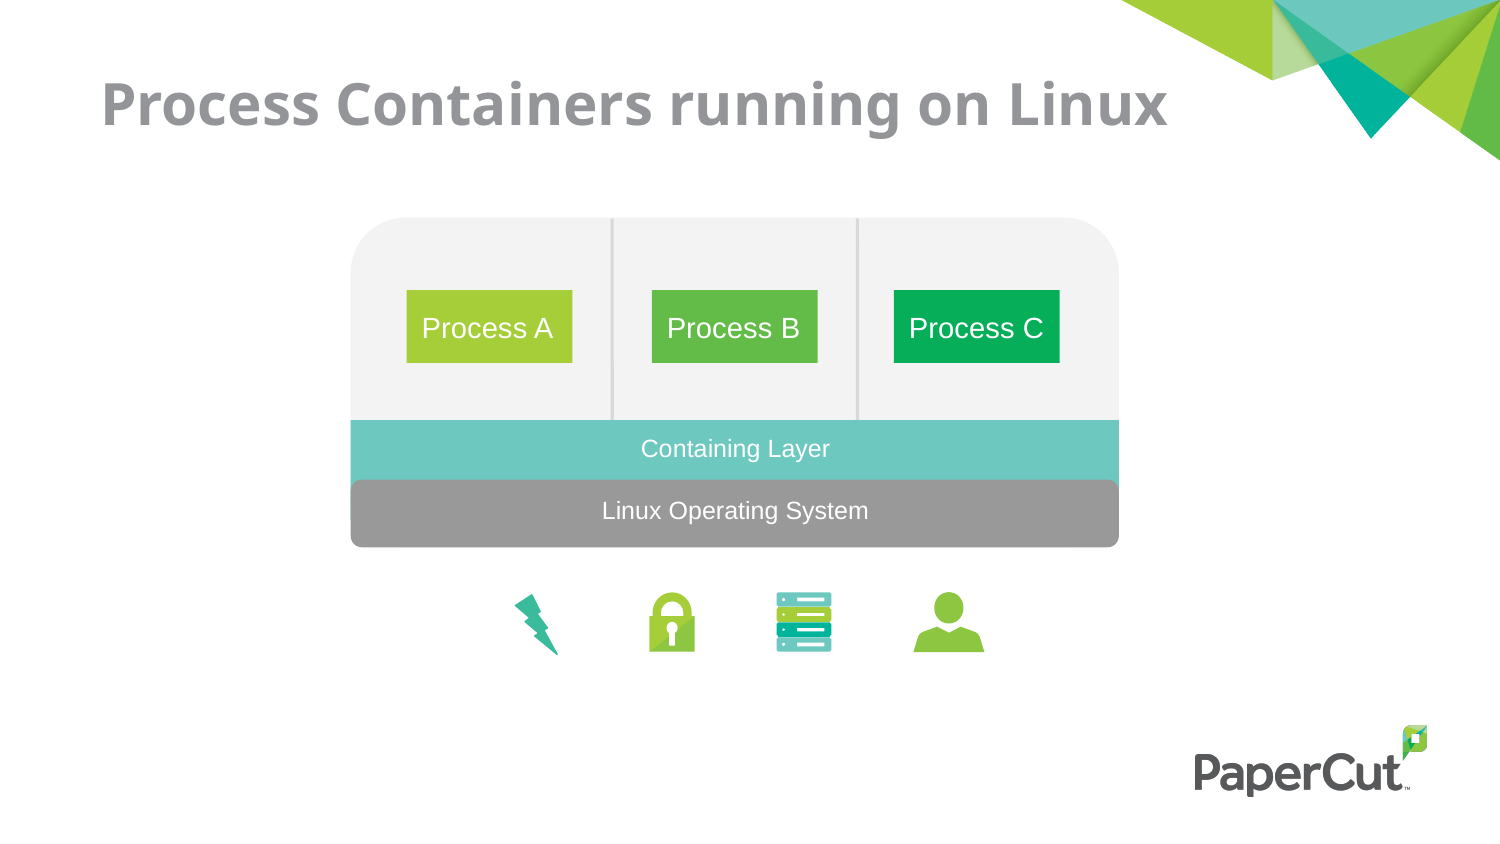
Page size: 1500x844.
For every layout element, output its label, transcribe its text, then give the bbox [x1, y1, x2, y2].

picture [1195, 725, 1427, 797]
text_box Process A [406, 290, 573, 363]
text_box Process C [893, 290, 1060, 363]
text_box Containing Layer [539, 417, 933, 477]
text_box Linux Operating System [539, 479, 933, 548]
text_box [934, 592, 964, 624]
text_box [649, 592, 695, 652]
text_box [913, 626, 985, 653]
text_box [350, 217, 1119, 548]
text_box [776, 637, 832, 652]
title Process Containers running on Linux [100, 67, 1214, 196]
text_box [515, 594, 558, 655]
text_box Process B [651, 290, 818, 363]
text_box [776, 592, 832, 622]
picture [1119, 0, 1500, 162]
